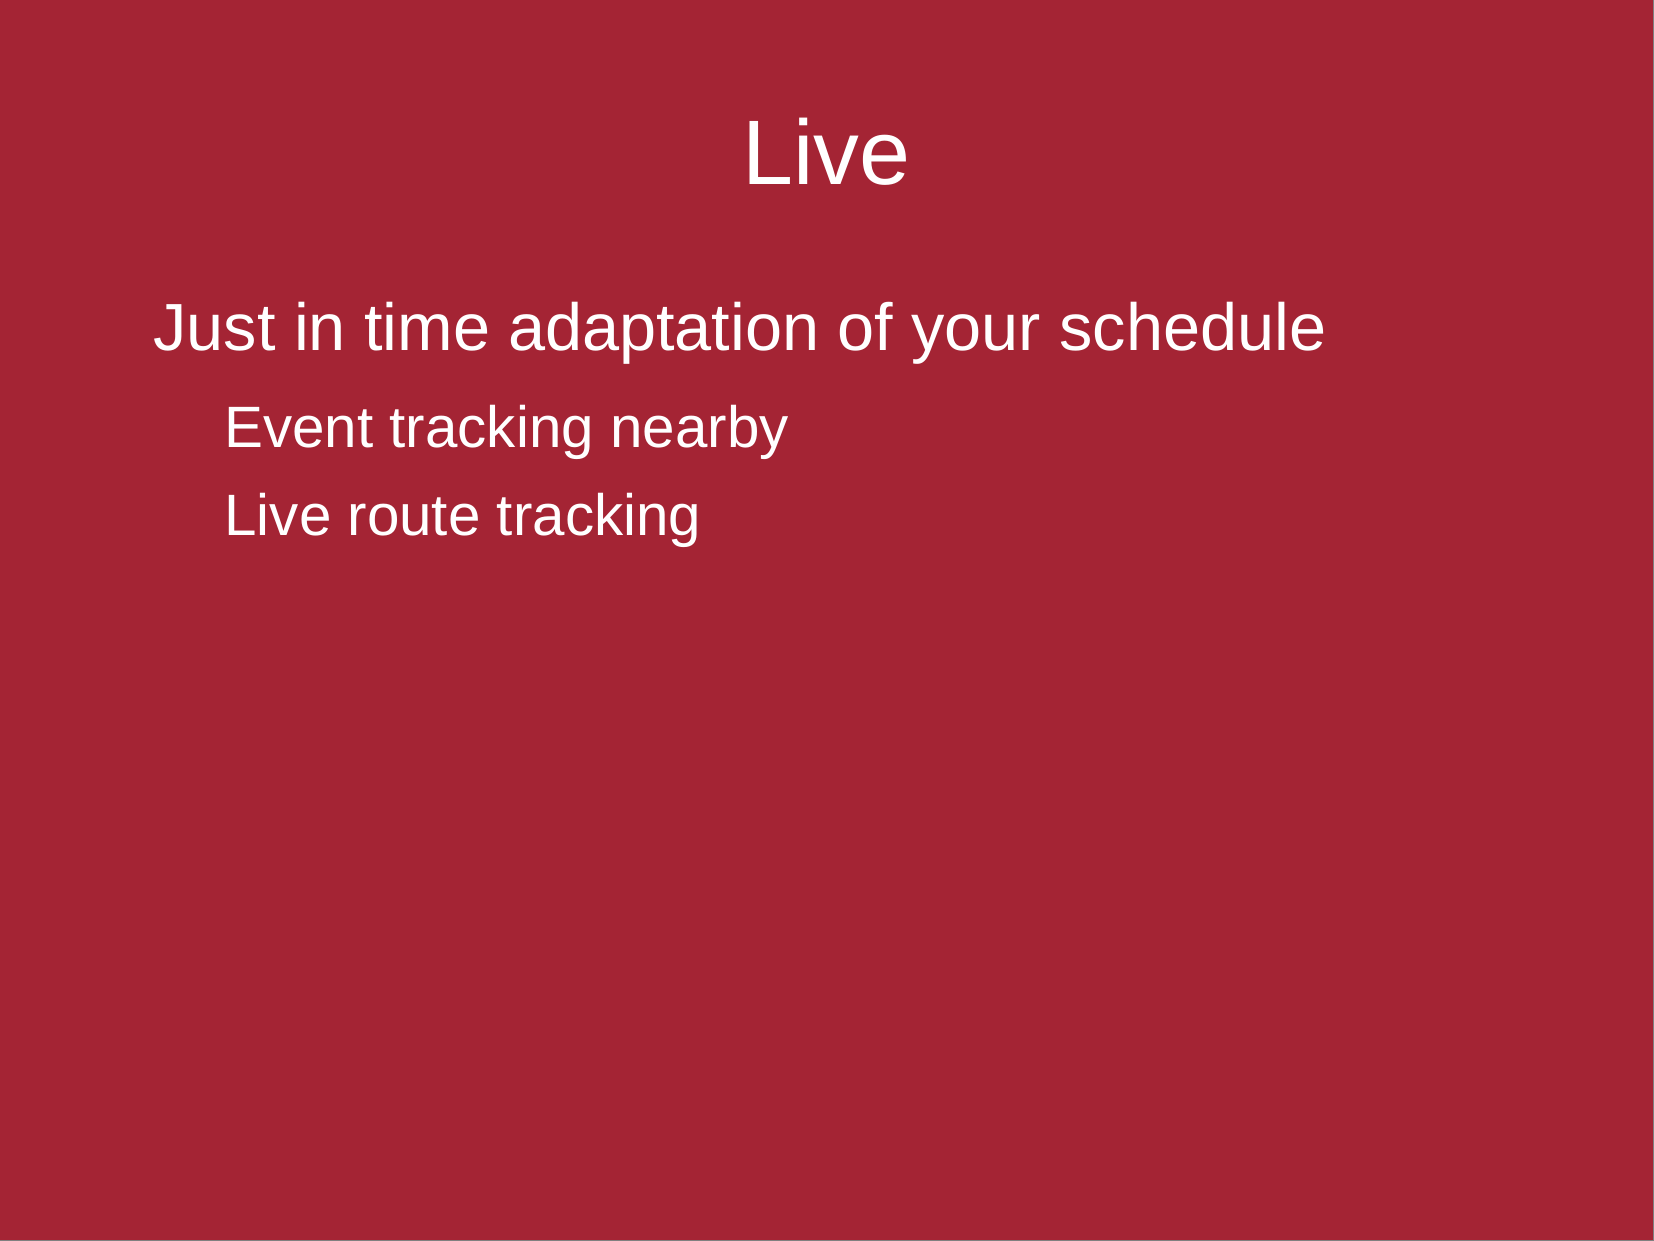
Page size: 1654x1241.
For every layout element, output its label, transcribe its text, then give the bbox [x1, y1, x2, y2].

title Live [82, 49, 1571, 257]
list Just in time adaptation of your schedule Event tracking nearby Live route tracking [82, 290, 1538, 1010]
